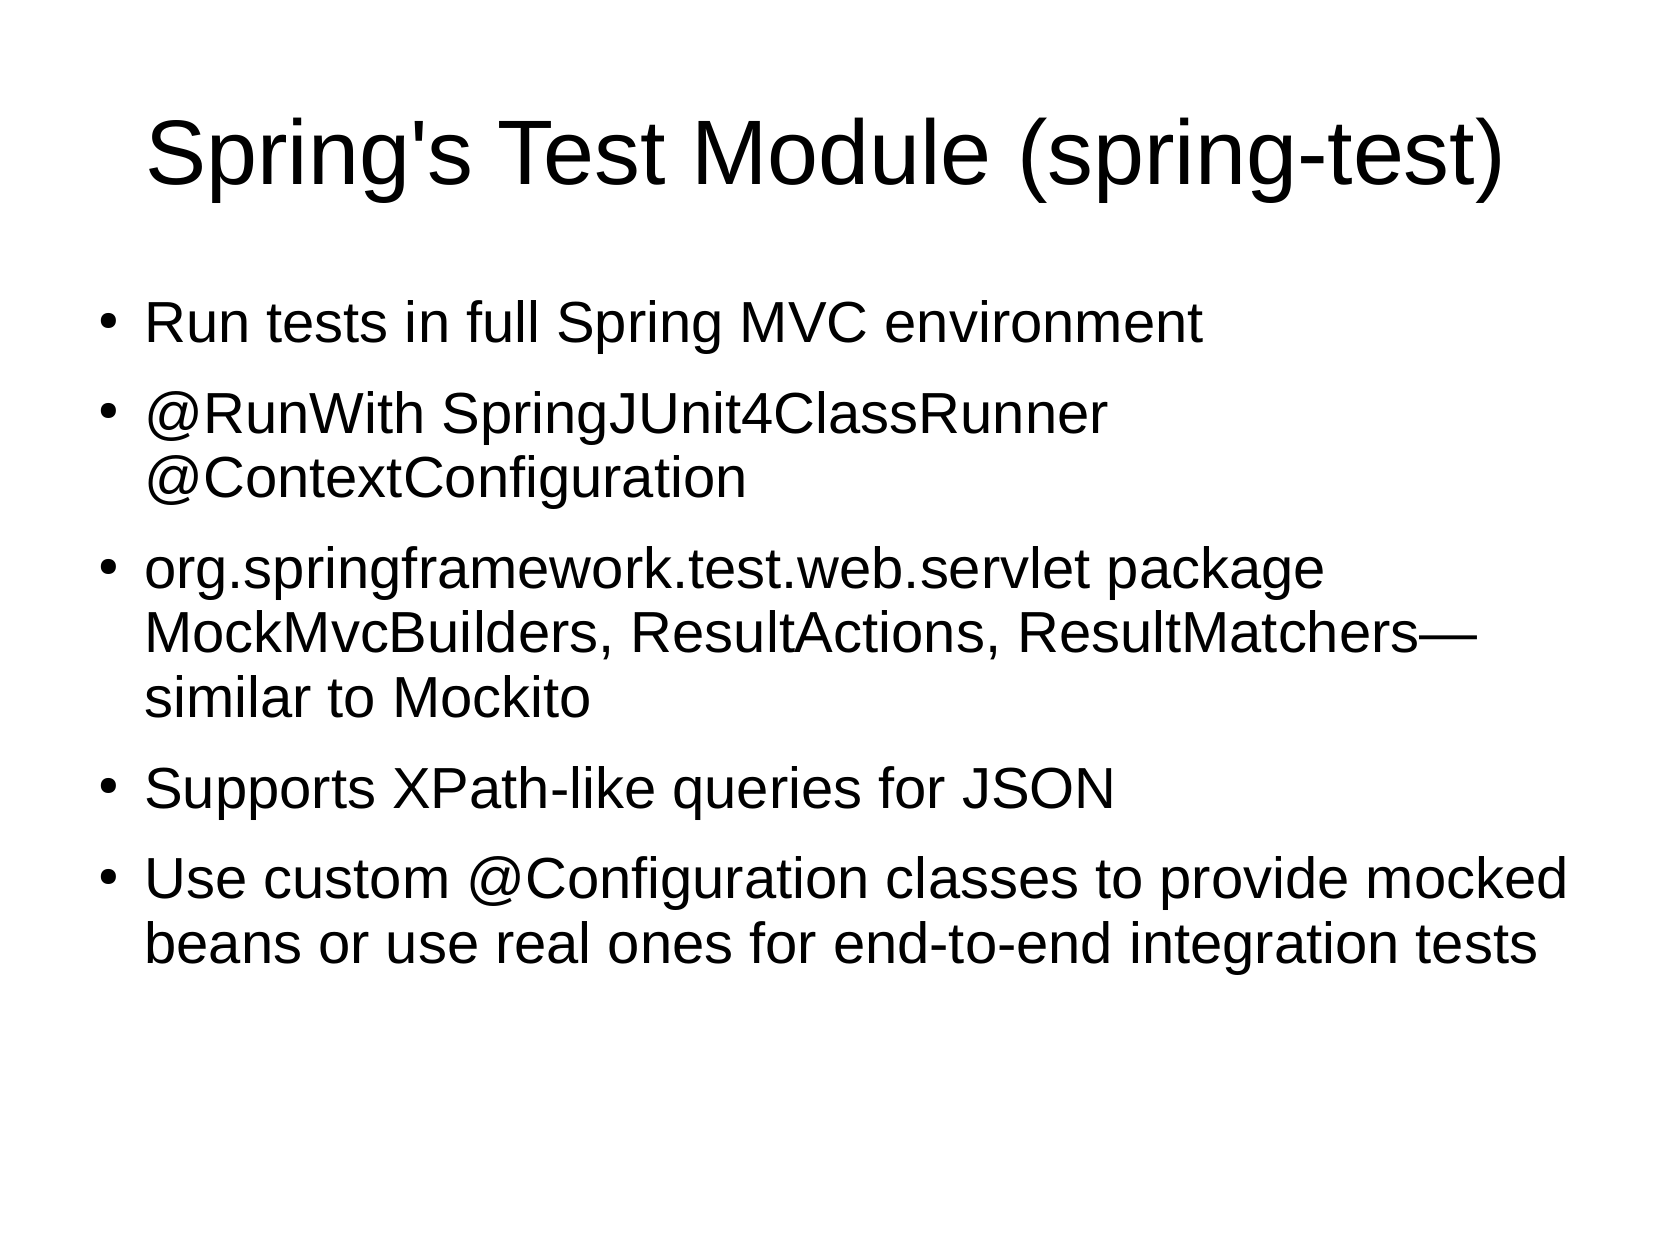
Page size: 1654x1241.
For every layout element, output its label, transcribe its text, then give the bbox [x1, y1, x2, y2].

list Run tests in full Spring MVC environment @RunWith SpringJUnit4ClassRunner @ContextConfiguration org.springframework.test.web.servlet package MockMvcBuilders, ResultActions, ResultMatchers—similar to Mockito Supports XPath-like queries for JSON Use custom @Configuration classes to provide mocked beans or use real ones for end-to-end integration tests [82, 290, 1571, 1010]
title Spring's Test Module (spring-test) [82, 49, 1571, 257]
